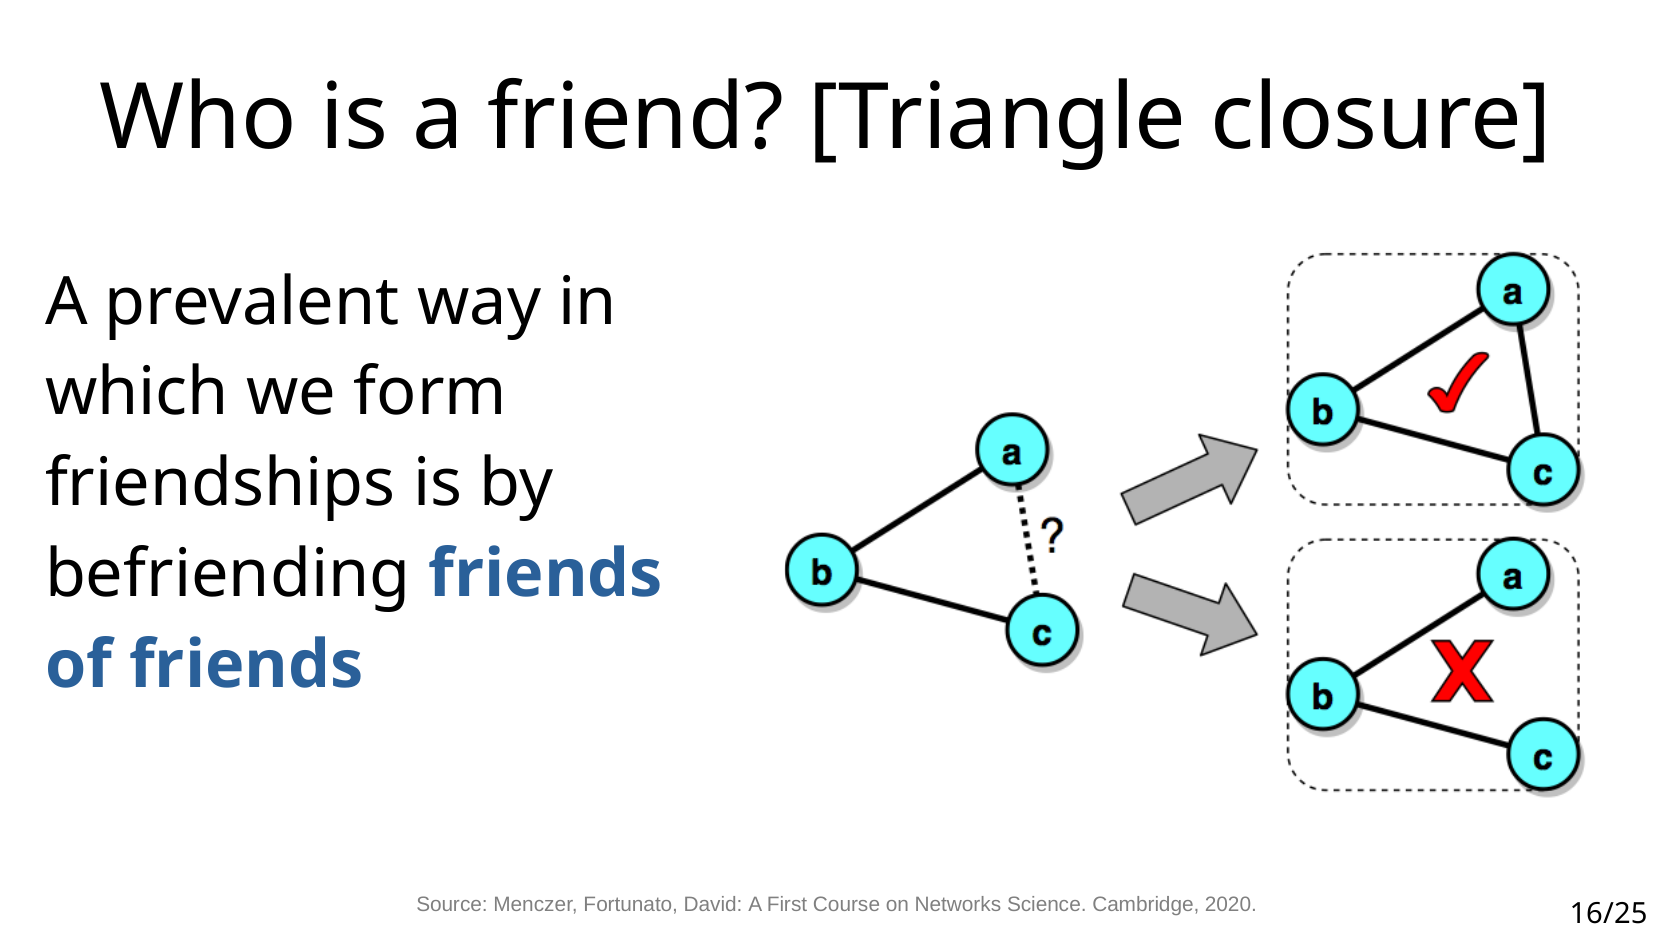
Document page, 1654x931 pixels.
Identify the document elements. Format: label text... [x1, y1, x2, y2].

title Who is a friend? [Triangle closure] [82, 1, 1571, 226]
picture [784, 240, 1610, 826]
list A prevalent way in which we form friendships is by befriending friends of friends [45, 253, 736, 871]
text_box Source: Menczer, Fortunato, David: A First Course on Networks Science. Cambridge, 2020. [304, 885, 1370, 931]
